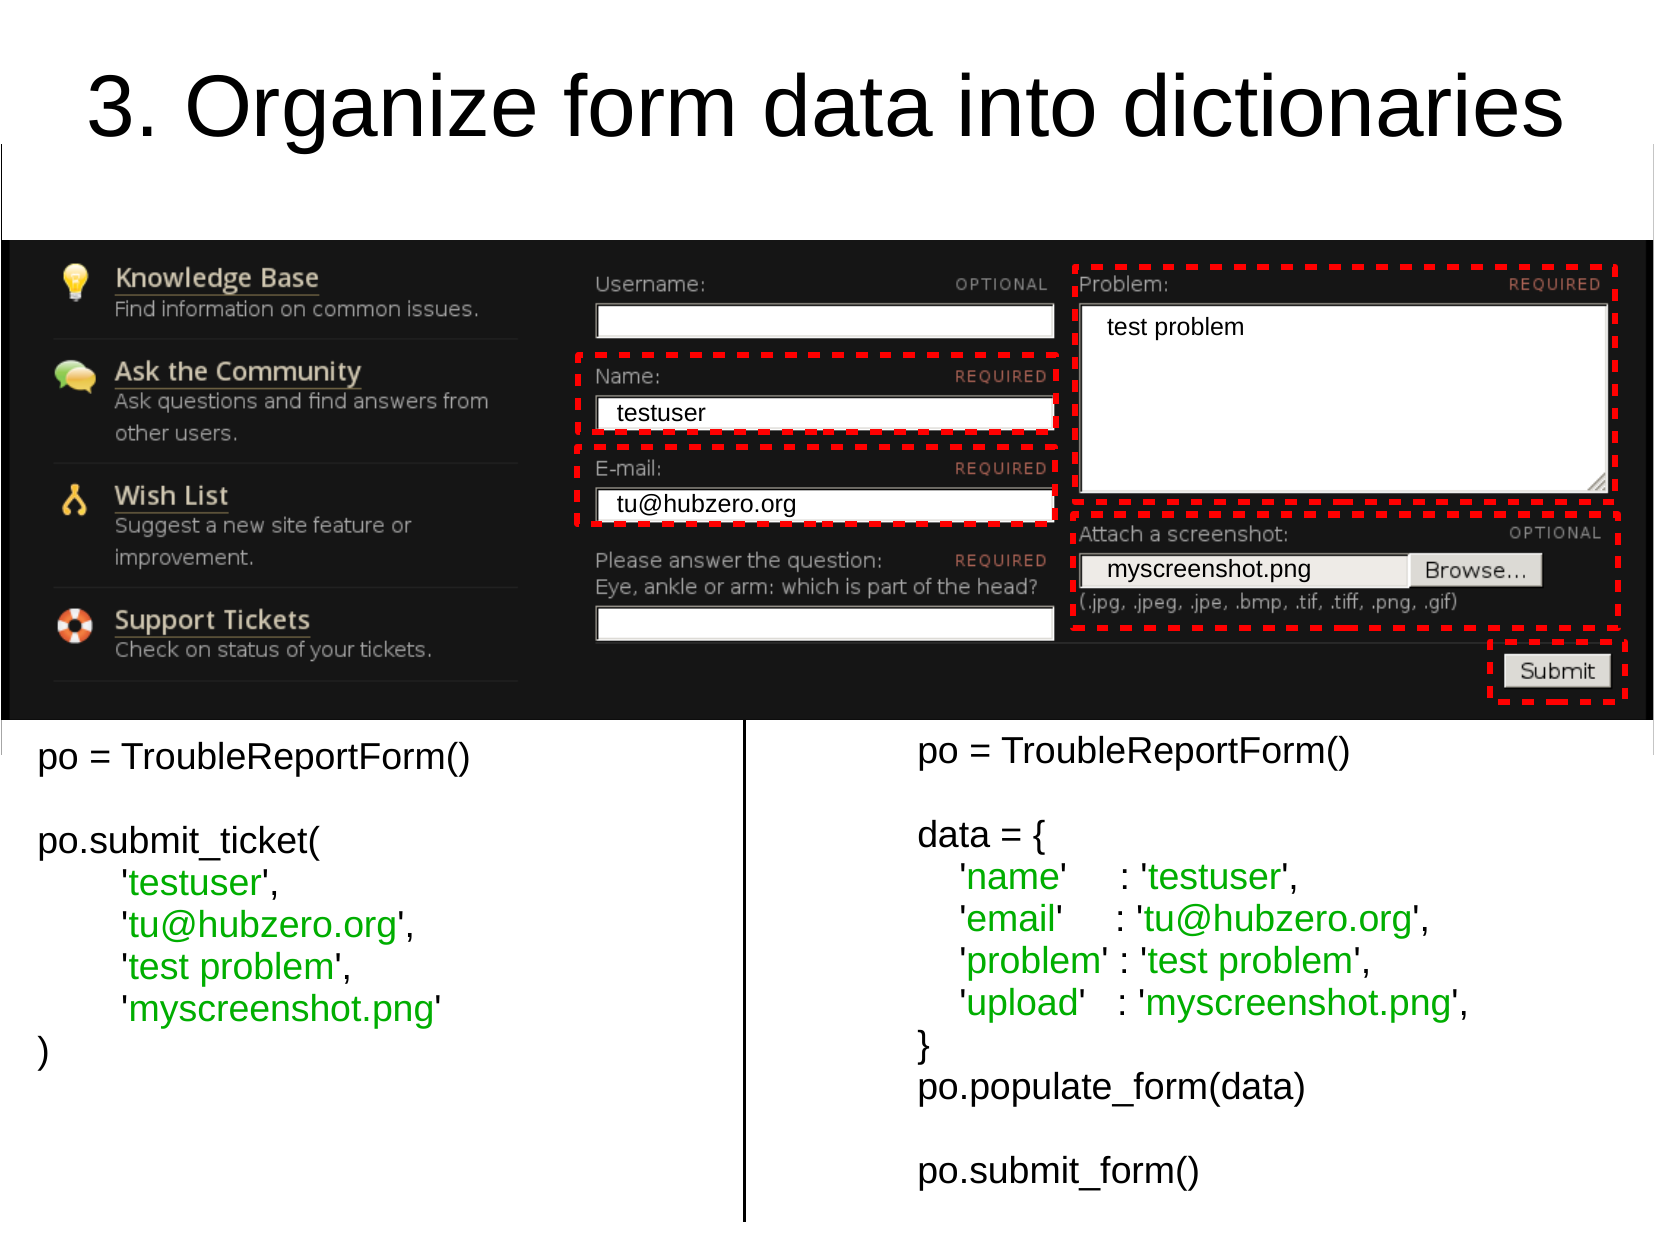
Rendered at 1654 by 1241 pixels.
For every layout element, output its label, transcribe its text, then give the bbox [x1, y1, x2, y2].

text_box po = TroubleReportForm() po.submit_ticket( 'testuser', 'tu@hubzero.org', 'test problem', 'myscreenshot.png' ) [22, 727, 661, 1186]
text_box [1, 720, 743, 1212]
text_box [2, 2, 1654, 240]
text_box po = TroubleReportForm() data = { 'name' : 'testuser', 'email' : 'tu@hubzero.org', 'problem' : 'test problem', 'upload' : 'myscreenshot.png', } po.populate_form(data) po.submit_form() [902, 721, 1540, 1241]
text_box myscreenshot.png [1092, 547, 1327, 591]
text_box testuser [602, 390, 722, 434]
title 3. Organize form data into dictionaries [82, 2, 1571, 210]
picture [1, 144, 1654, 720]
text_box tu@hubzero.org [602, 482, 813, 526]
text_box [746, 720, 1654, 1212]
text_box test problem [1092, 305, 1261, 349]
